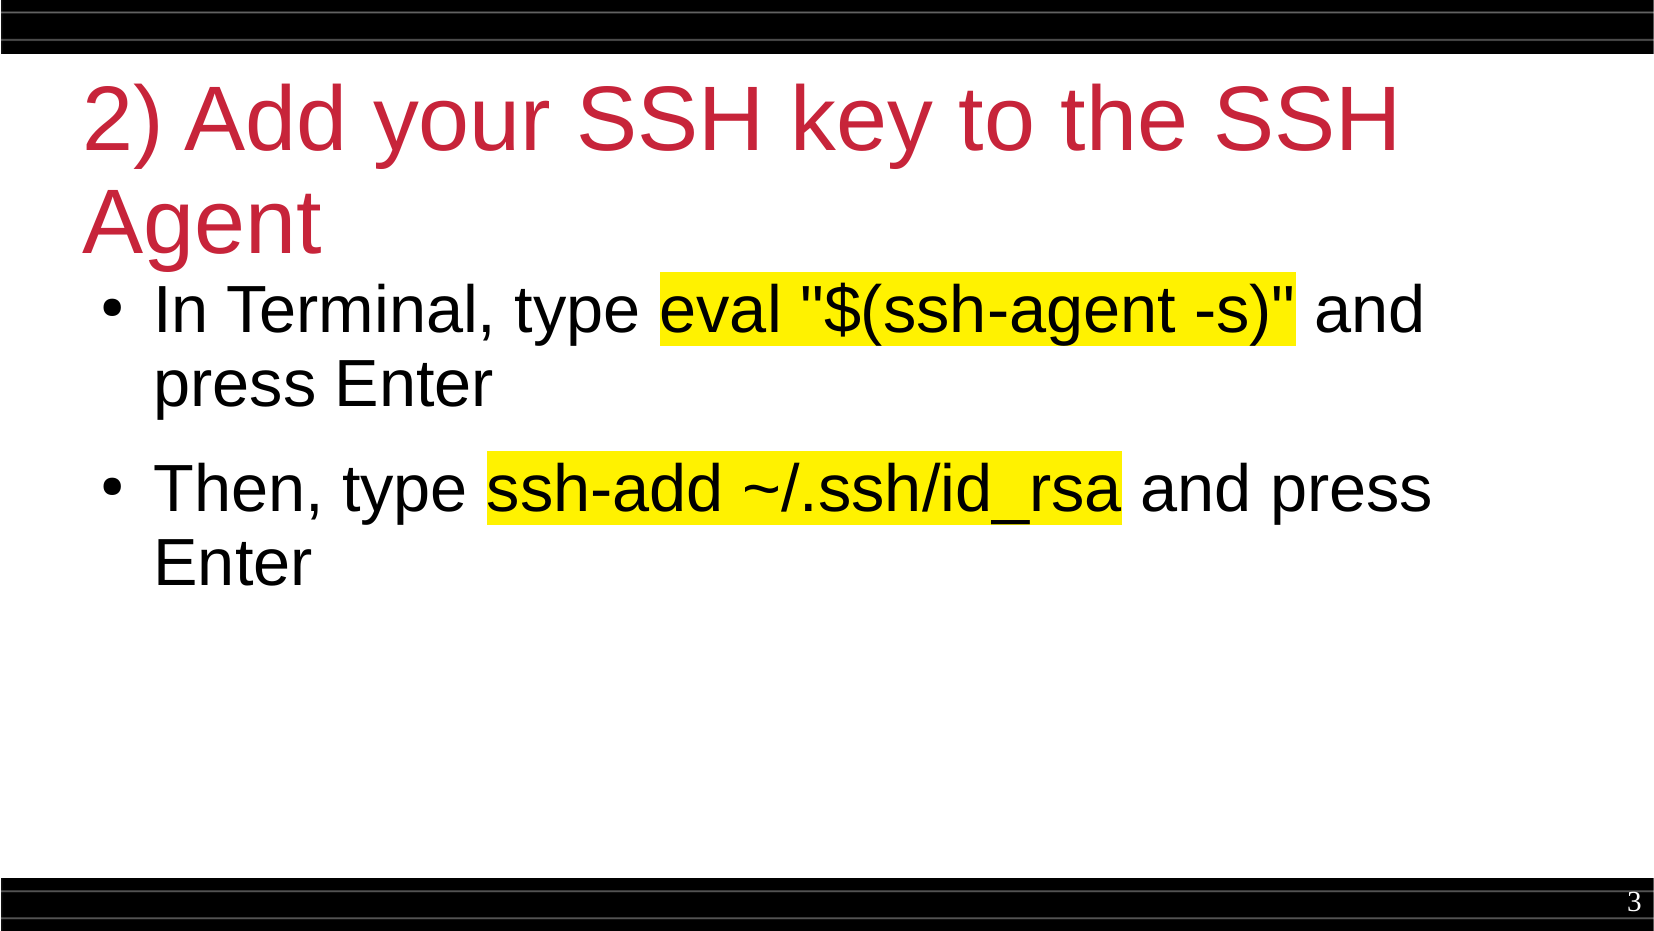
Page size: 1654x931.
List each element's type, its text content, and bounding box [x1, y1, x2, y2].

title 2) Add your SSH key to the SSH Agent [82, 67, 1571, 271]
list In Terminal, type eval "$(ssh-agent -s)" and press Enter Then, type ssh-add ~/.ssh/id_rsa and press Enter [82, 271, 1571, 758]
picture [1, 878, 1654, 931]
picture [1, 0, 1654, 54]
